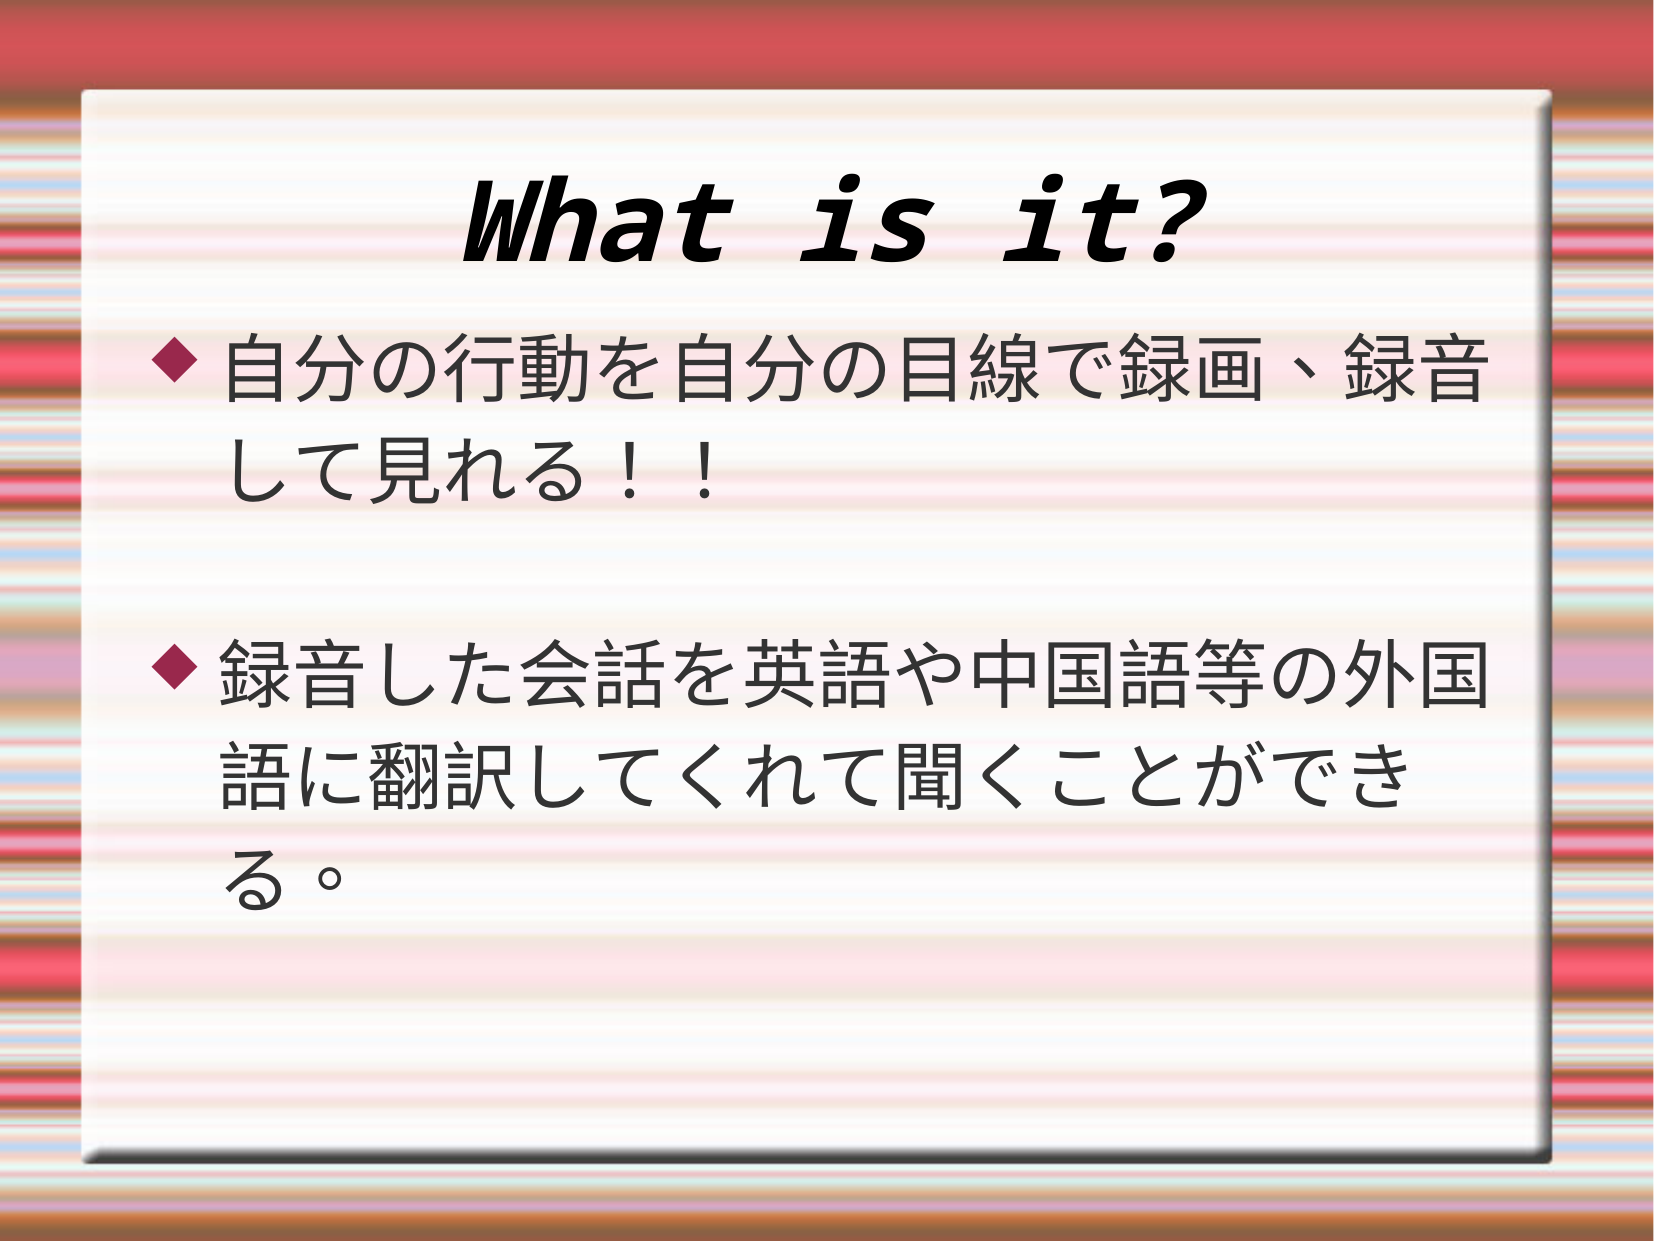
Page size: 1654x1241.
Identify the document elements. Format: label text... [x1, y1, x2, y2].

title What is it? [121, 114, 1534, 322]
list 自分の行動を自分の目線で録画、録音して見れる！！ 録音した会話を英語や中国語等の外国語に翻訳してくれて聞くことができる。 [135, 315, 1516, 1036]
picture [0, 0, 1654, 1241]
